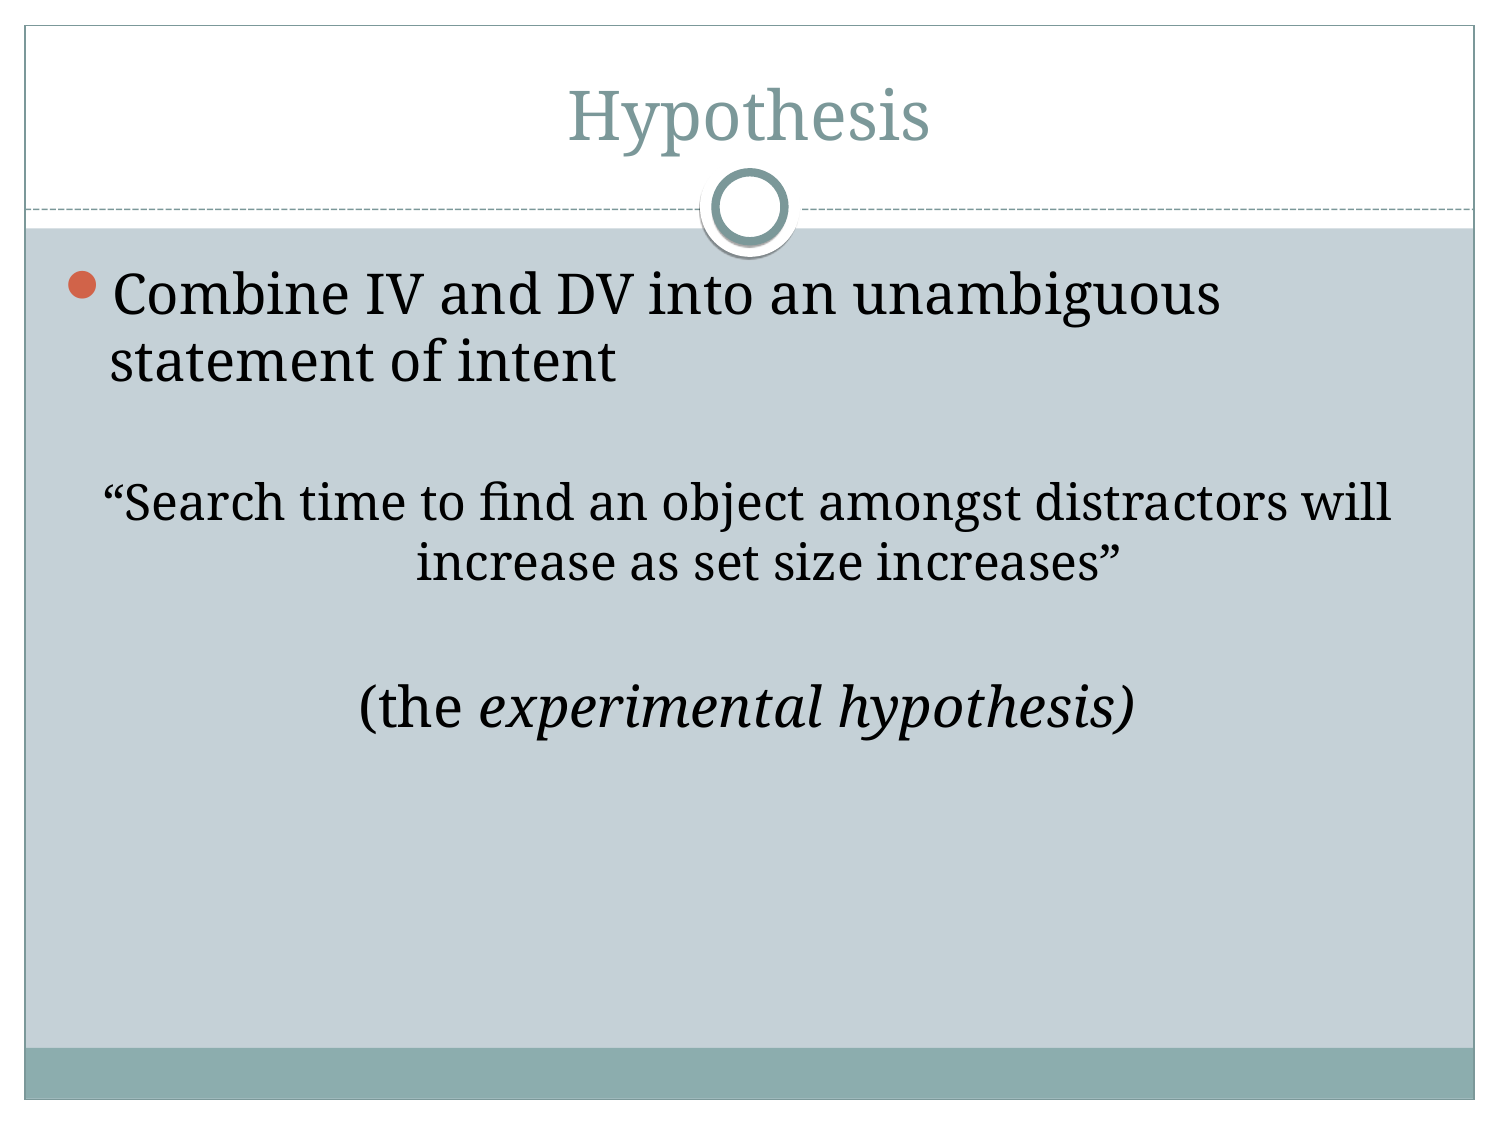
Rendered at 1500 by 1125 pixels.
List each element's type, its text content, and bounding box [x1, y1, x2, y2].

title Hypothesis [49, 37, 1450, 162]
list Combine IV and DV into an unambiguous statement of intent “Search time to find an object amongst distractors will increase as set size increases” (the experimental hypothesis) [49, 250, 1445, 1001]
